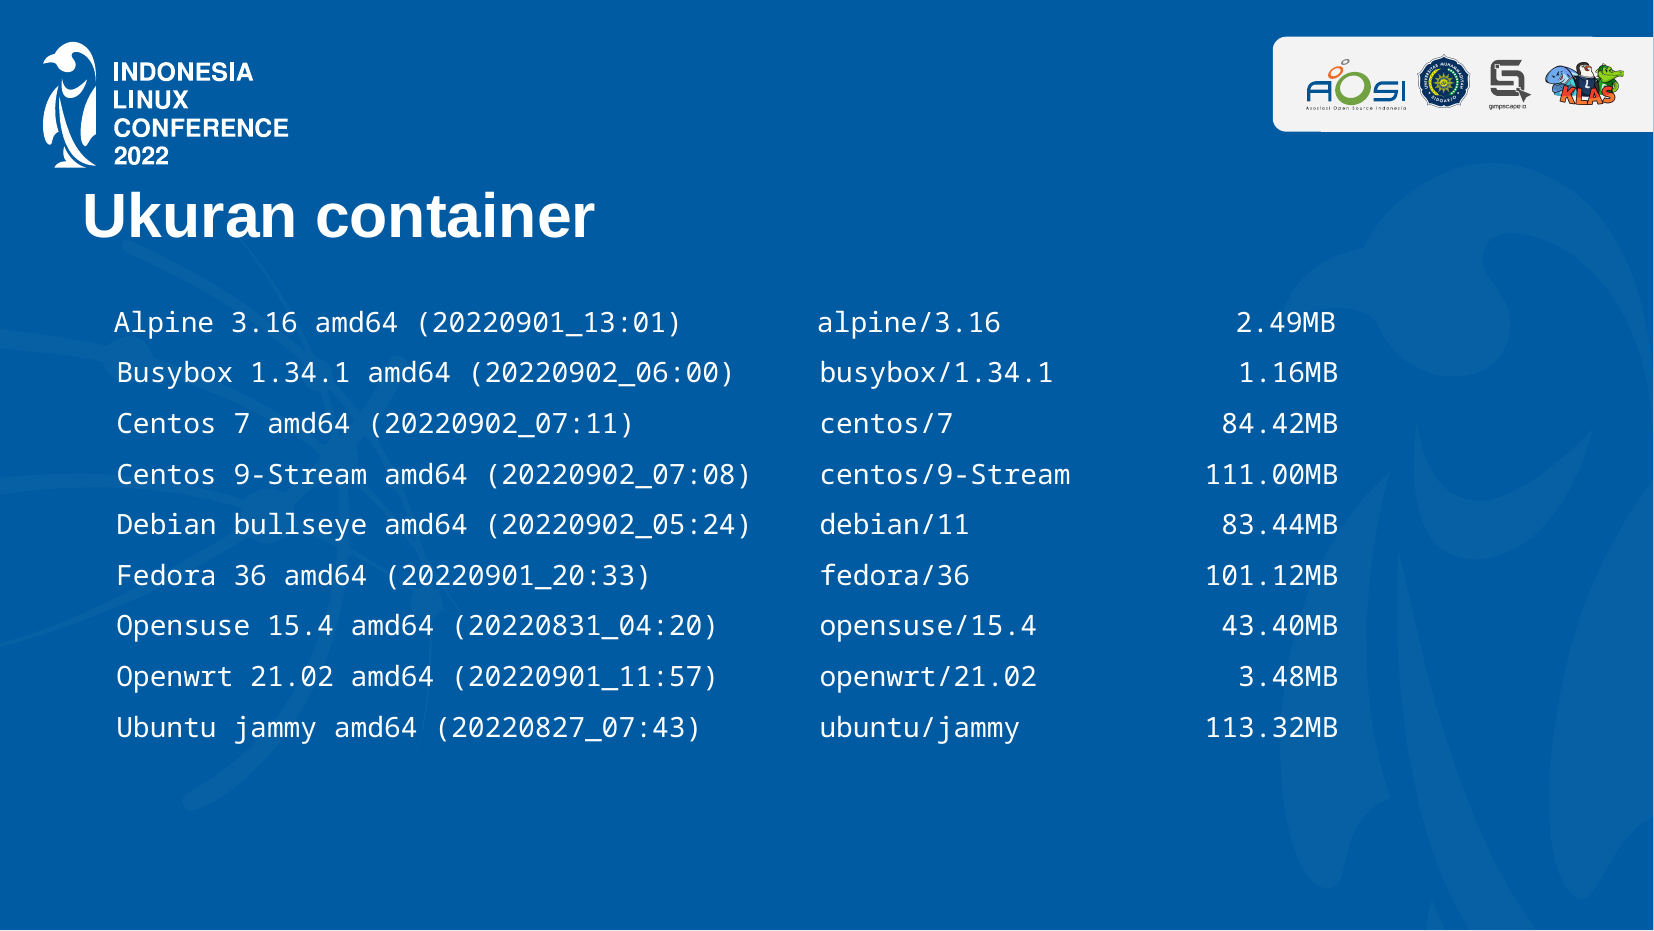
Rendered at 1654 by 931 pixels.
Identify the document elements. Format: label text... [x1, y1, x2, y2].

title Ukuran container [82, 150, 1571, 281]
picture [1545, 62, 1624, 105]
list Alpine 3.16 amd64 (20220901_13:01) alpine/3.16 2.49MB Busybox 1.34.1 amd64 (20220902_06:00) busybox/1.34.1 1.16MB Centos 7 amd64 (20220902_07:11) centos/7 84.42MB Centos 9-Stream amd64 (20220902_07:08) centos/9-Stream 111.00MB Debian bullseye amd64 (20220902_05:24) debian/11 83.44MB Fedora 36 amd64 (20220901_20:33) fedora/36 101.12MB Opensuse 15.4 amd64 (20220831_04:20) opensuse/15.4 43.40MB Openwrt 21.02 amd64 (20220901_11:57) openwrt/21.02 3.48MB Ubuntu jammy amd64 (20220827_07:43) ubuntu/jammy 113.32MB [82, 302, 1571, 758]
picture [1417, 54, 1471, 108]
